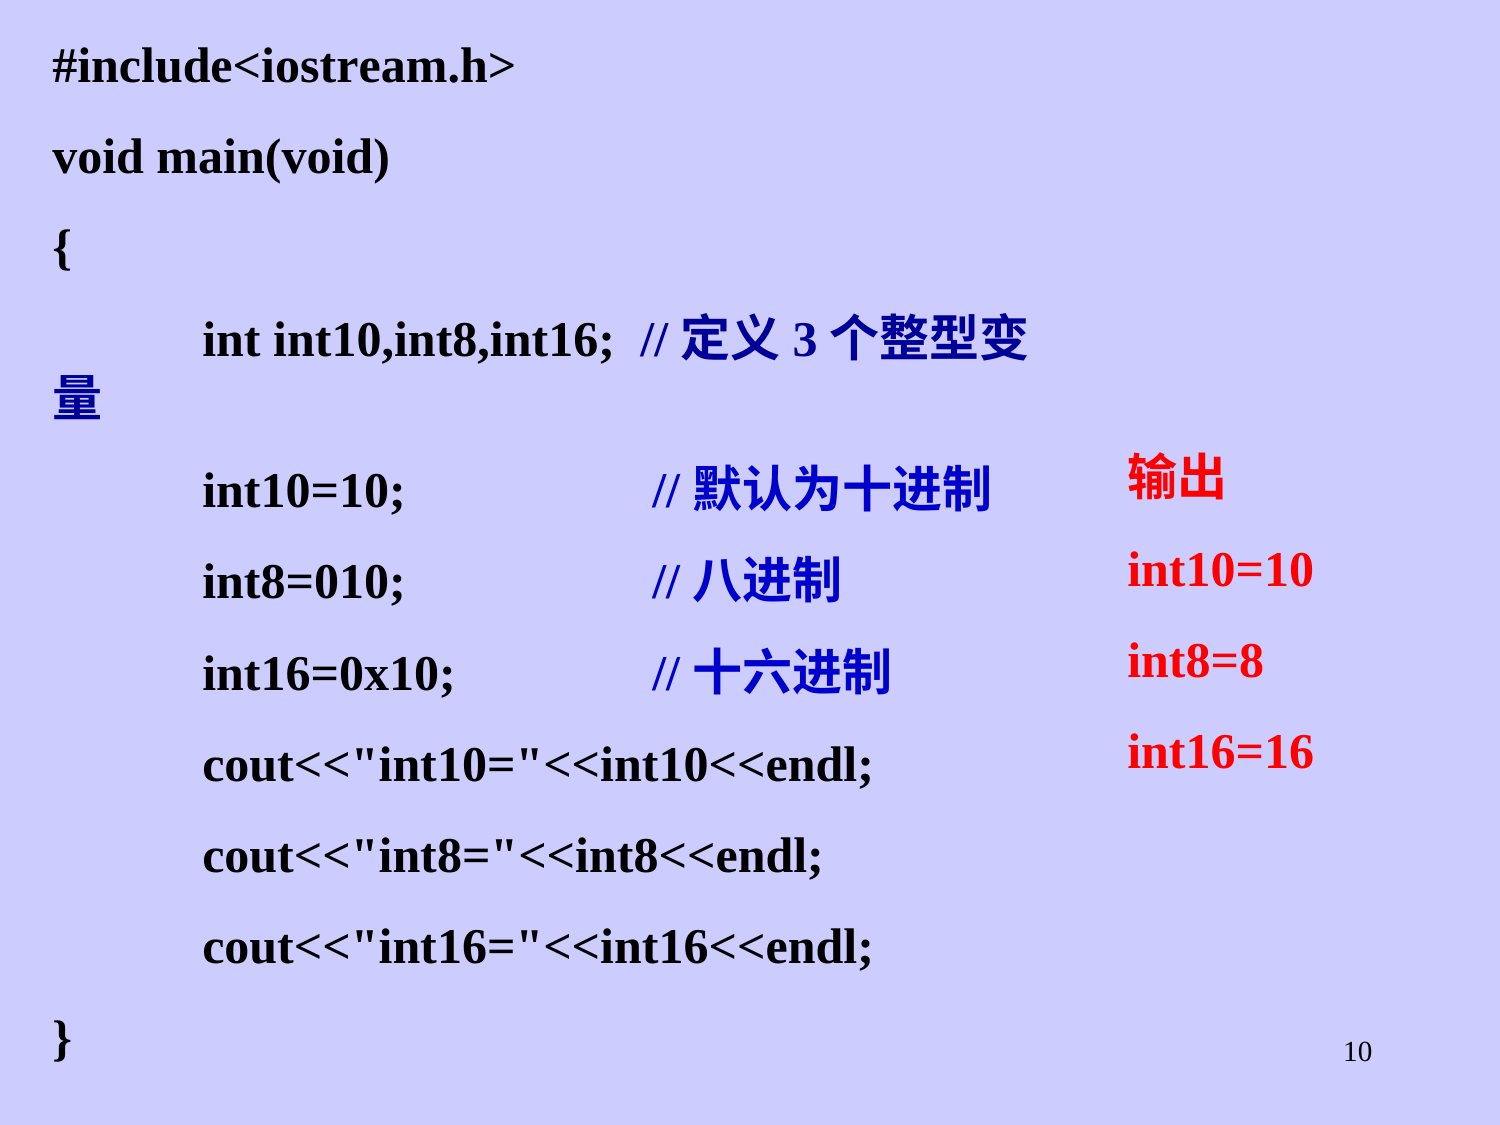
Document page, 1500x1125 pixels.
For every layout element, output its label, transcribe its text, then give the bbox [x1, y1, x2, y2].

text_box 输出 int10=10 int8=8 int16=16 [1112, 437, 1438, 787]
text_box #include<iostream.h> void main(void) { int int10,int8,int16; //定义3个整型变量 int10=10; //默认为十进制 int8=010; //八进制 int16=0x10; //十六进制 cout<<"int10="<<int10<<endl; cout<<"int8="<<int8<<endl; cout<<"int16="<<int16<<endl; } [37, 24, 1088, 1073]
text_box <编号> [1074, 1025, 1388, 1101]
